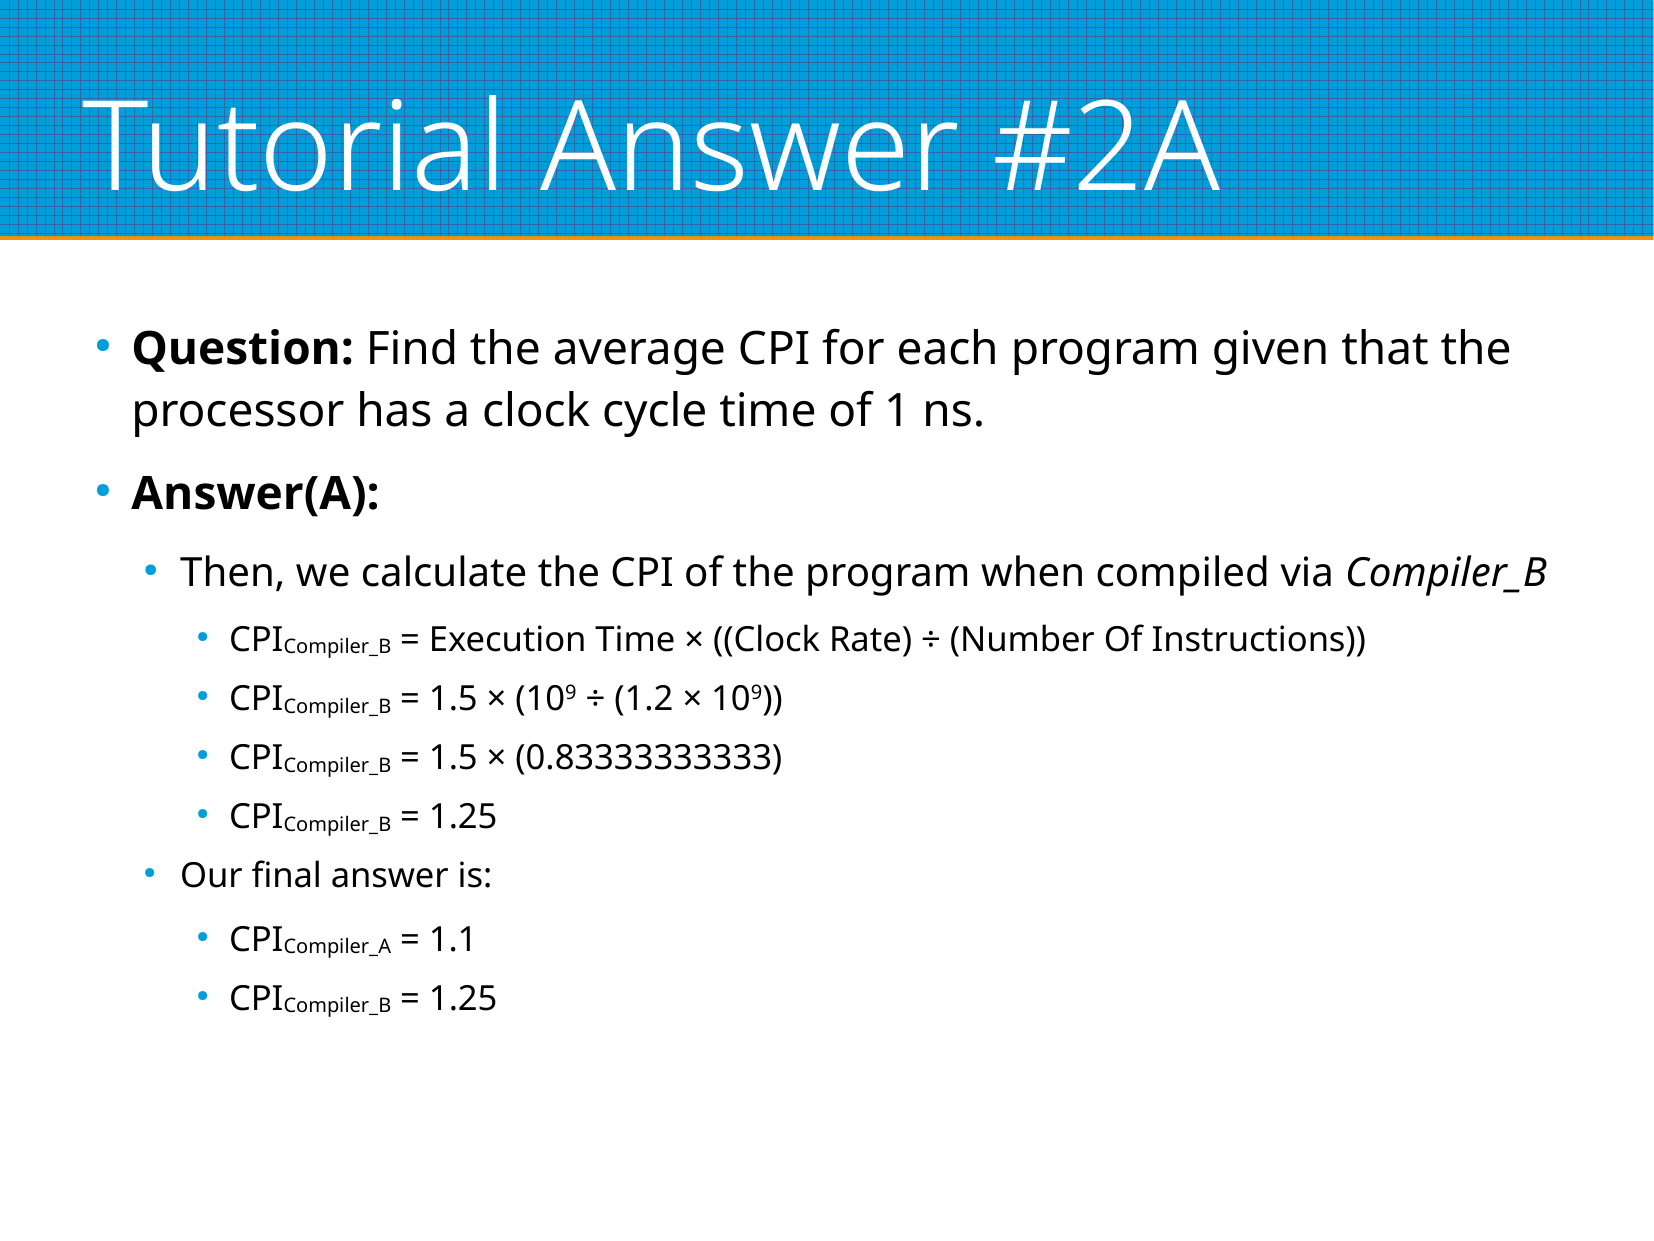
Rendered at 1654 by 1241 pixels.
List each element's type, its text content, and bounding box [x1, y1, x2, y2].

title Tutorial Answer #2A [82, 19, 1571, 227]
list Question: Find the average CPI for each program given that the processor has a clock cycle time of 1 ns. Answer(A): Then, we calculate the CPI of the program when compiled via Compiler_B CPICompiler_B = Execution Time × ((Clock Rate) ÷ (Number Of Instructions)) CPICompiler_B = 1.5 × (109 ÷ (1.2 × 109)) CPICompiler_B = 1.5 × (0.83333333333) CPICompiler_B = 1.25 Our final answer is: CPICompiler_A = 1.1 CPICompiler_B = 1.25 [82, 314, 1563, 1081]
